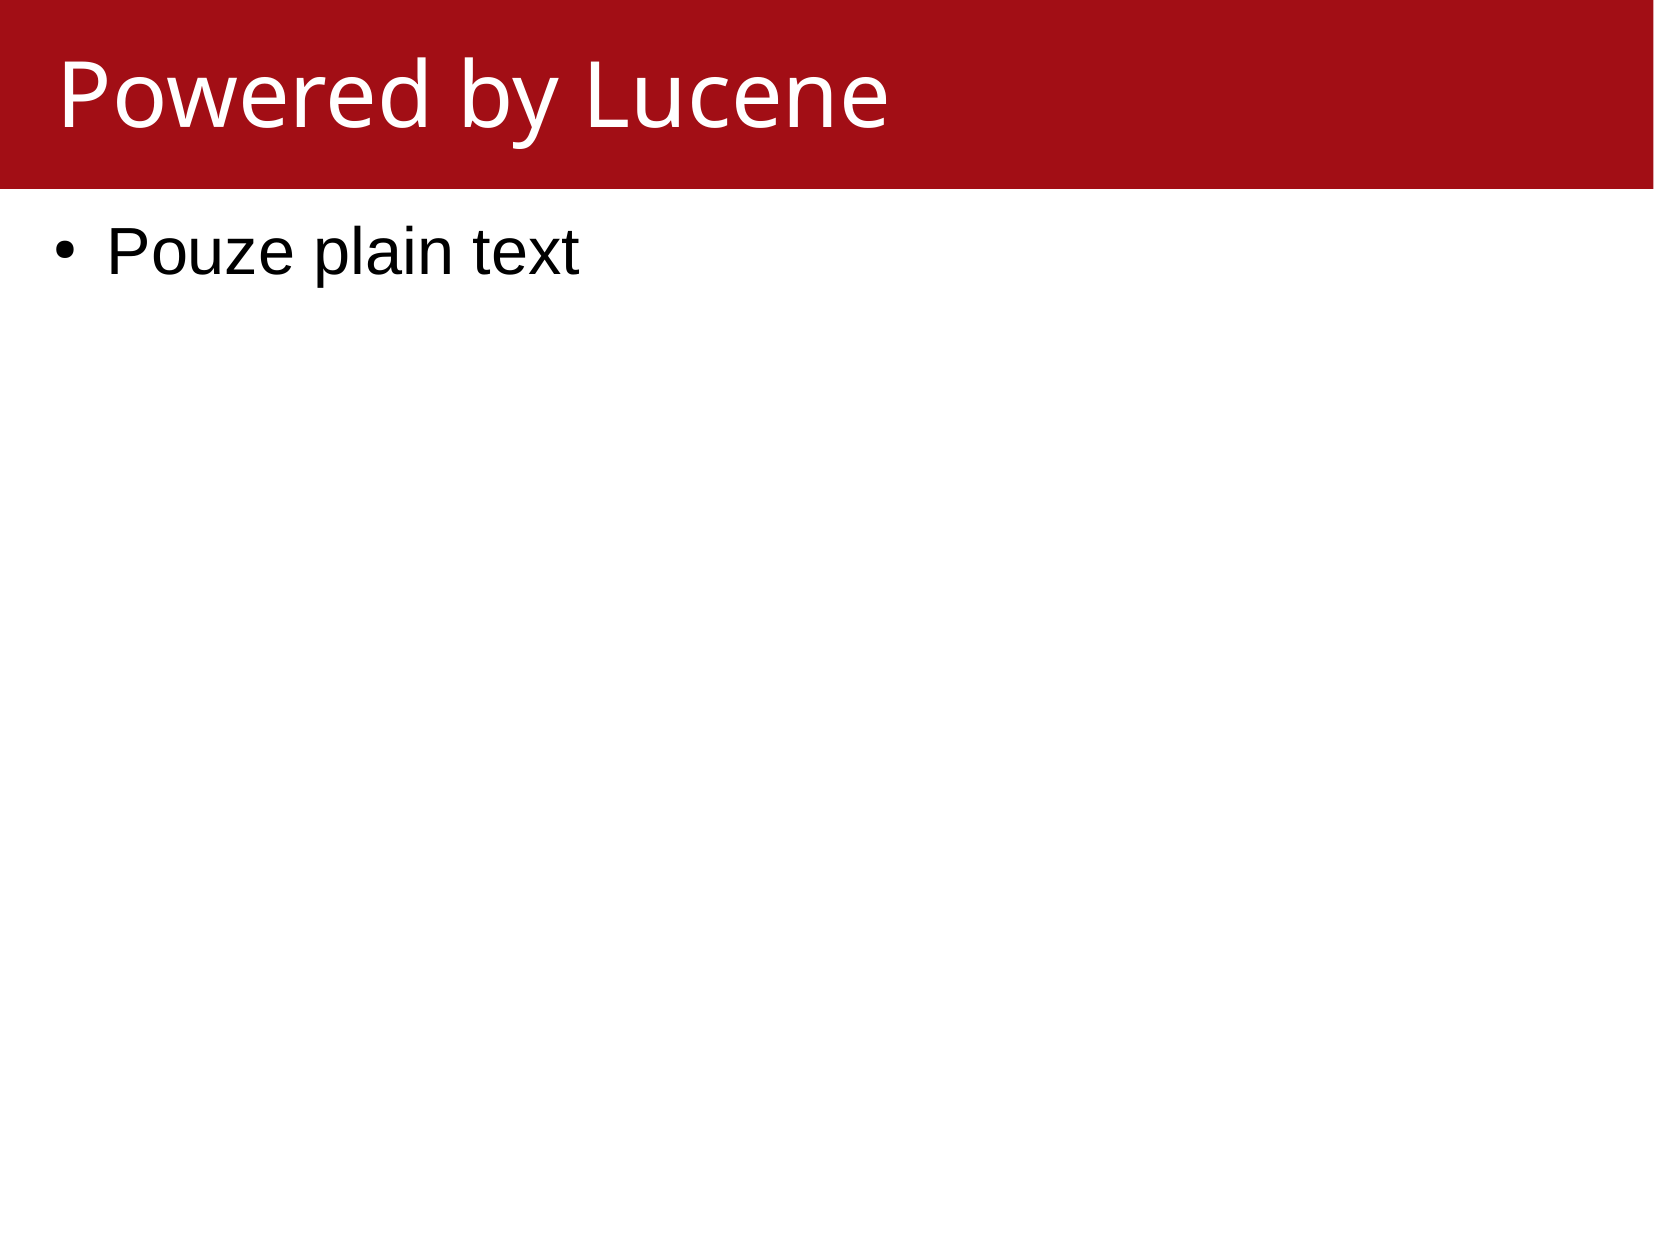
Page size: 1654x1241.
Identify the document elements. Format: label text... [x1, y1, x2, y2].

title Powered by Lucene [56, 30, 1546, 154]
list Pouze plain text [35, 213, 1619, 1170]
